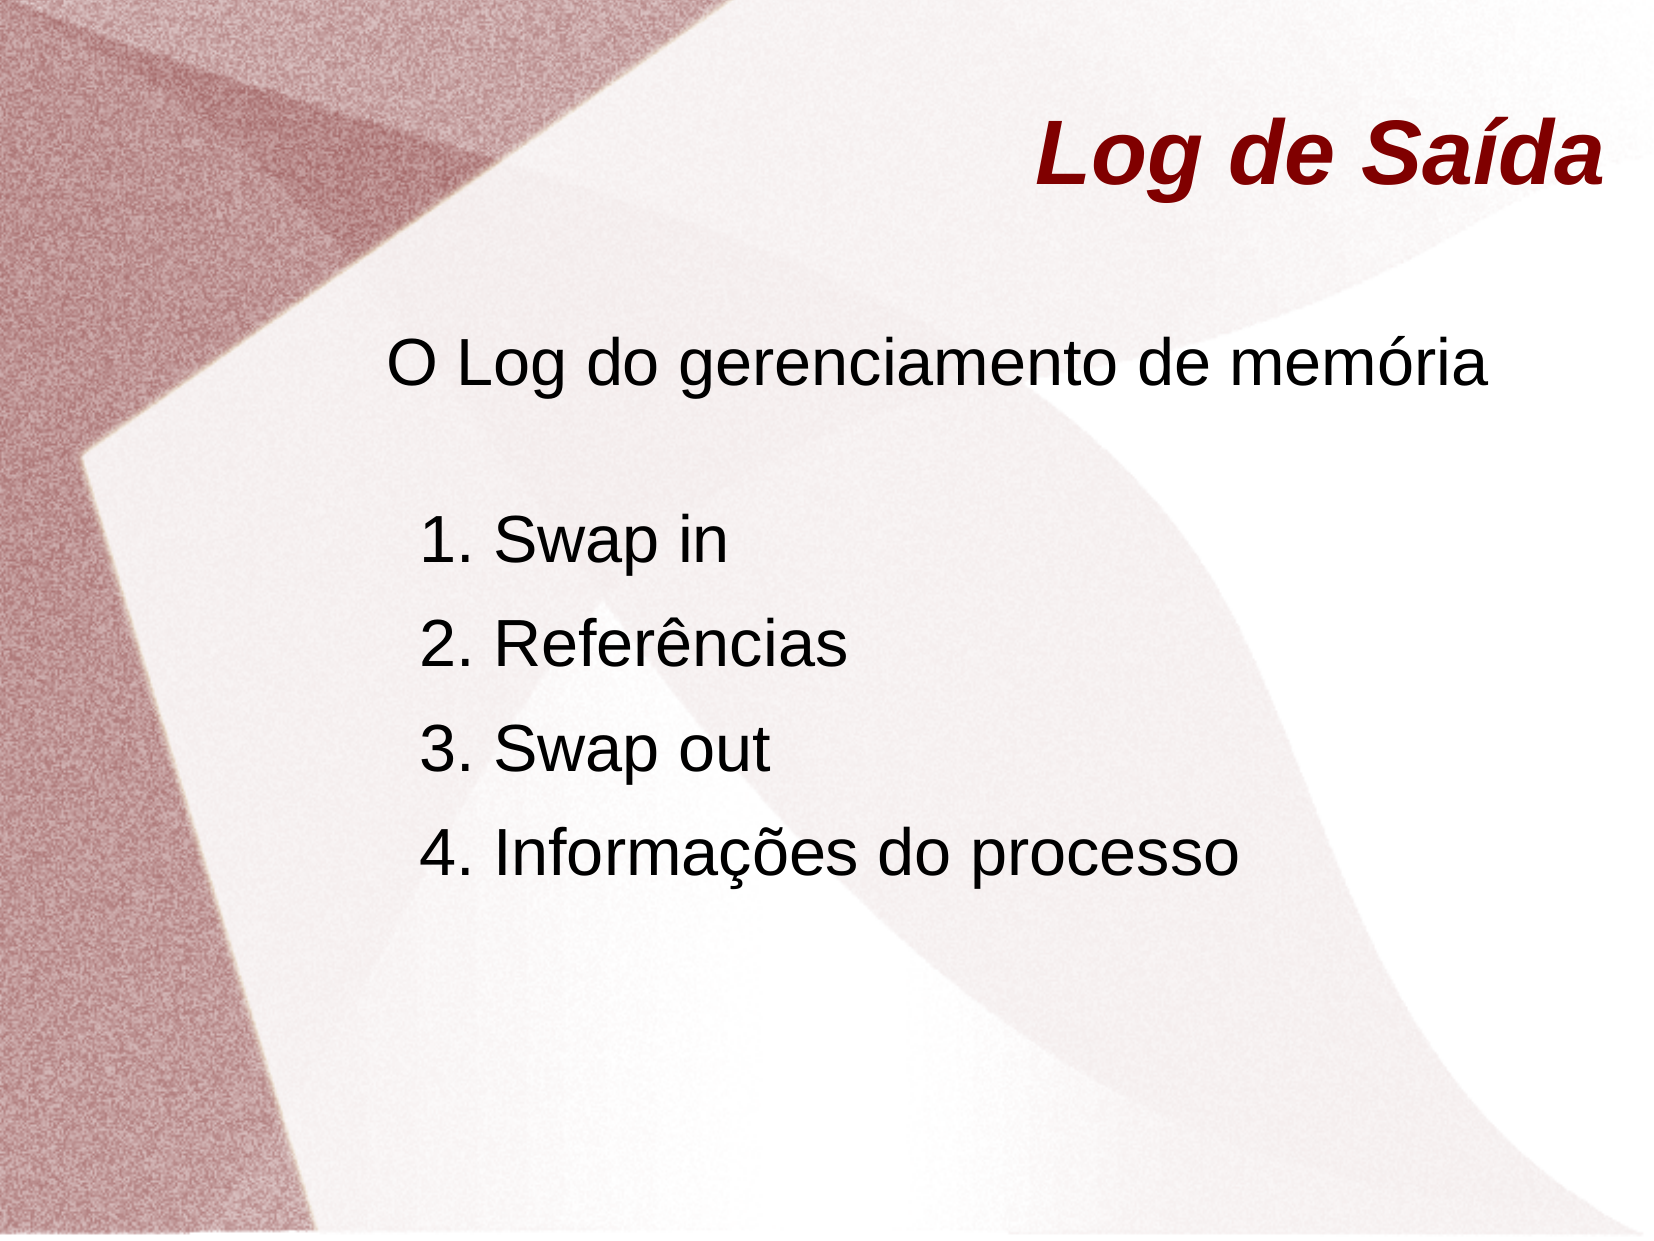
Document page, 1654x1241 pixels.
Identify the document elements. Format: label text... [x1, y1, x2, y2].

title Log de Saída [596, 49, 1607, 257]
list O Log do gerenciamento de memória [295, 324, 1506, 473]
picture [0, 0, 1654, 1241]
list Swap in Referências Swap out Informações do processo [383, 501, 1565, 1010]
